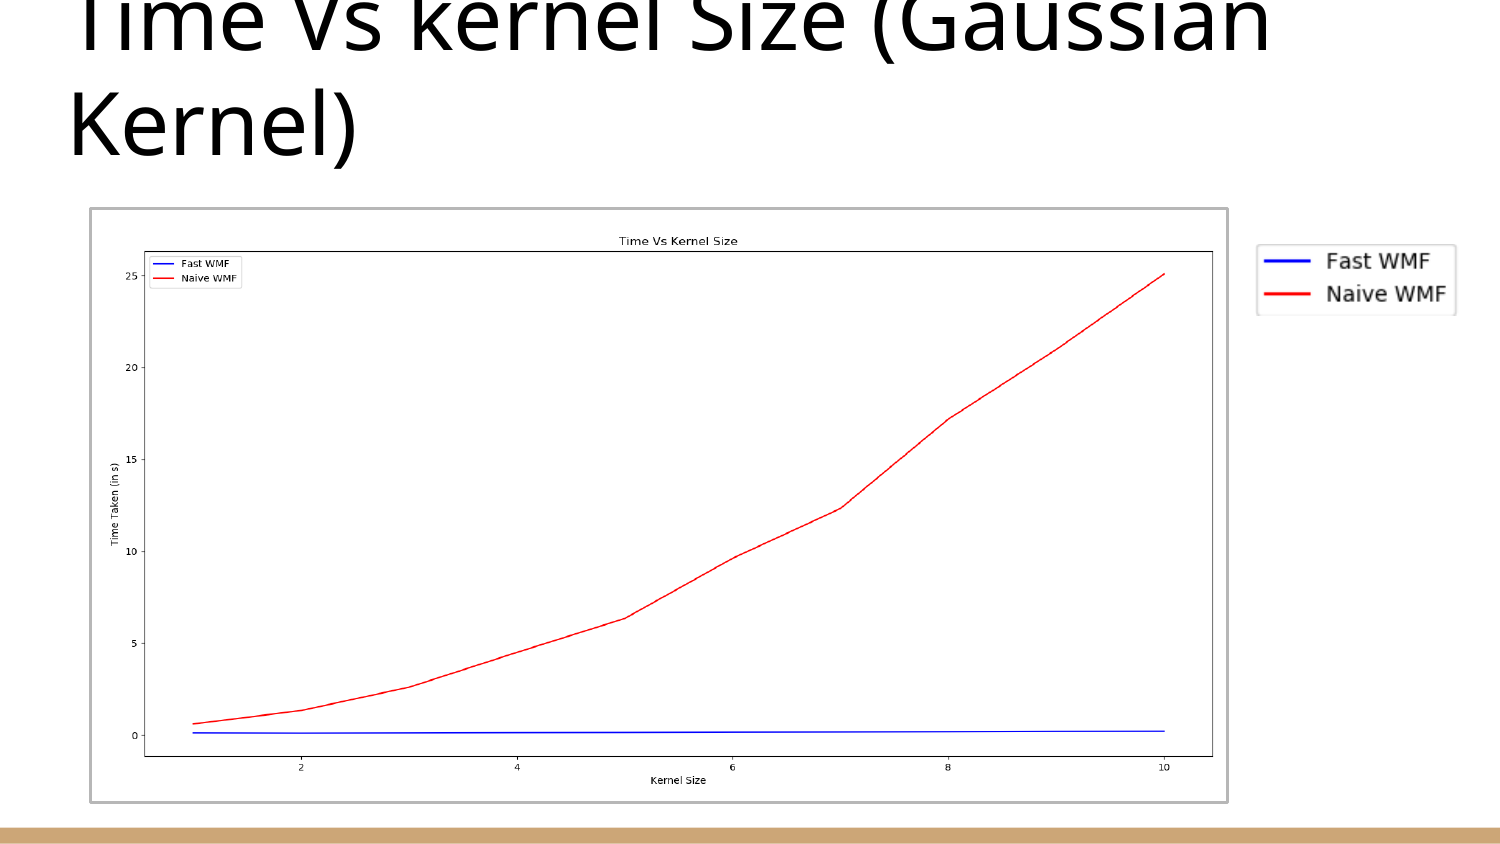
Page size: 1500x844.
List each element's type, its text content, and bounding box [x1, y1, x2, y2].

picture [92, 209, 1226, 802]
picture [1255, 244, 1460, 316]
title Time Vs kernel Size (Gaussian Kernel) [51, 51, 1449, 189]
